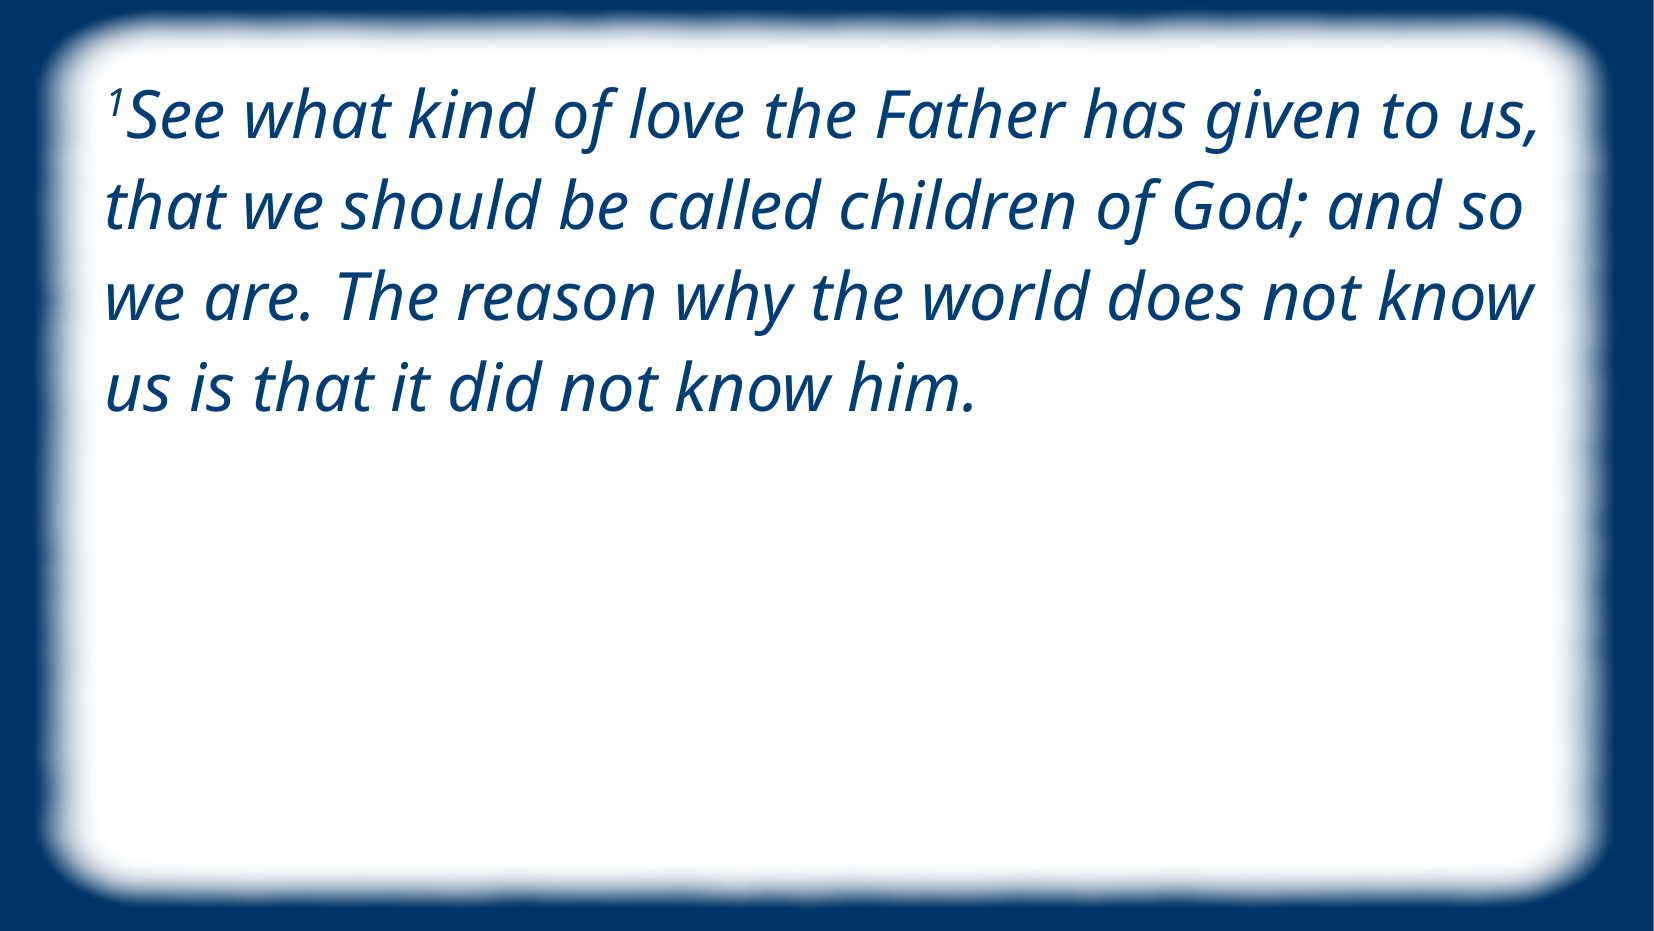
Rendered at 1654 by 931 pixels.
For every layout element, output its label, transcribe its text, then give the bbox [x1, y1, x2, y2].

text_box 1See what kind of love the Father has given to us, that we should be called children of God; and so we are. The reason why the world does not know us is that it did not know him. [90, 60, 1561, 430]
picture [0, 0, 1654, 931]
